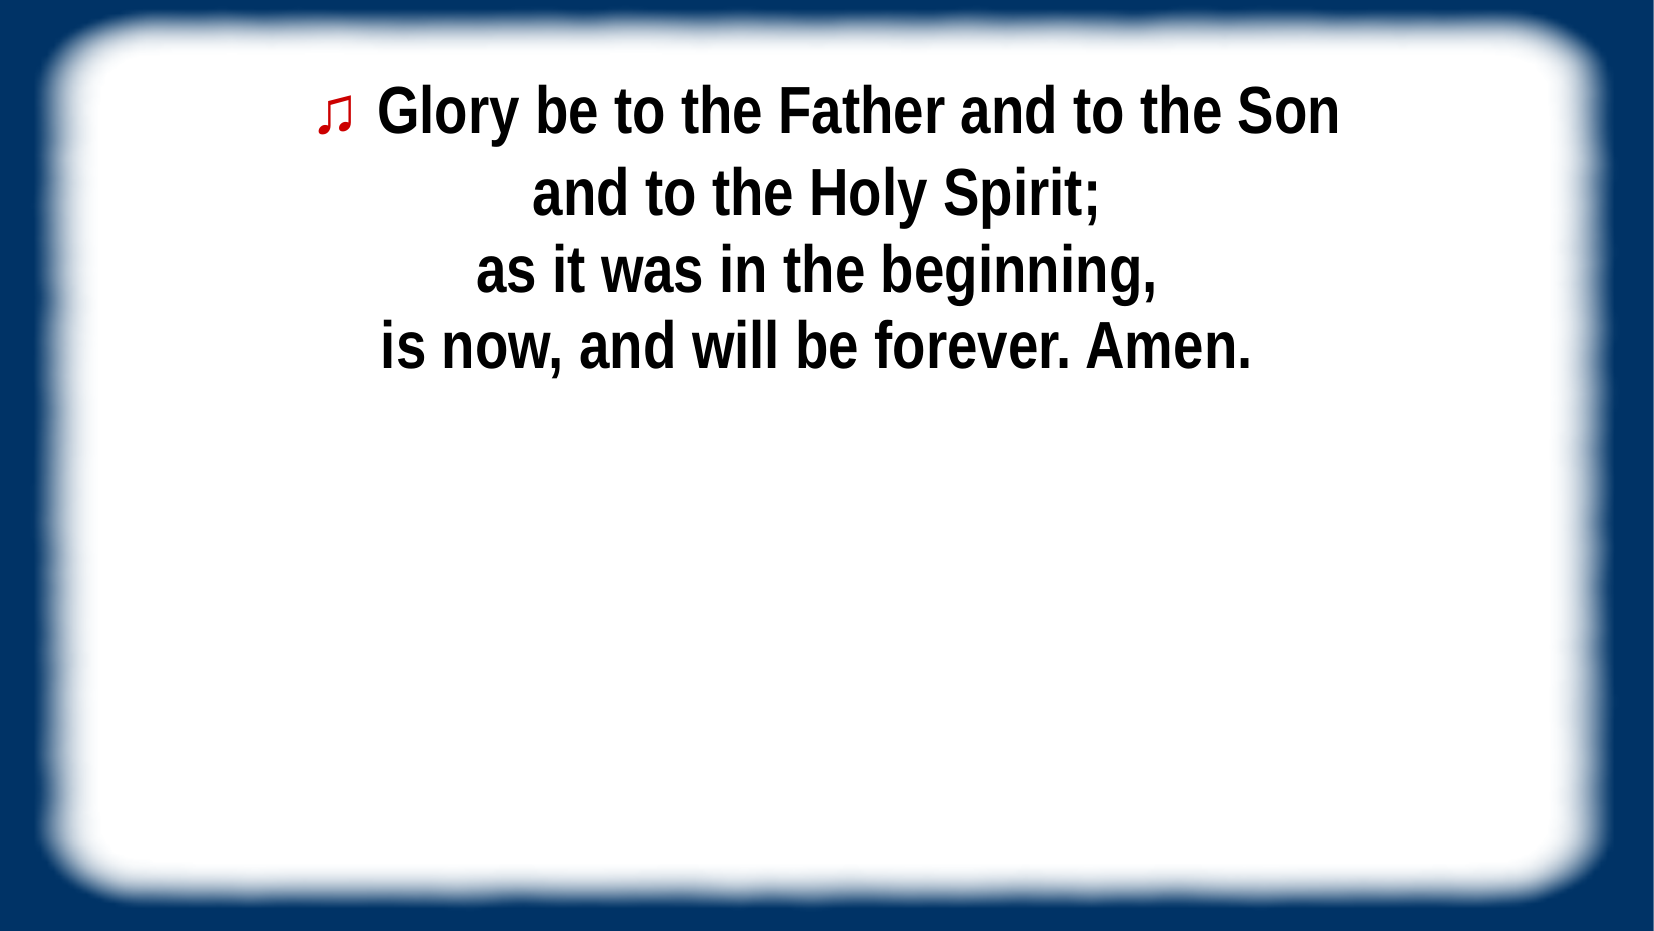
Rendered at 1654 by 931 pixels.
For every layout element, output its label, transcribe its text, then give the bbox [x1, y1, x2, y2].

text_box ♫ Glory be to the Father and to the Son and to the Holy Spirit; as it was in the beginning, is now, and will be forever. Amen. [90, 54, 1546, 421]
picture [0, 0, 1654, 931]
